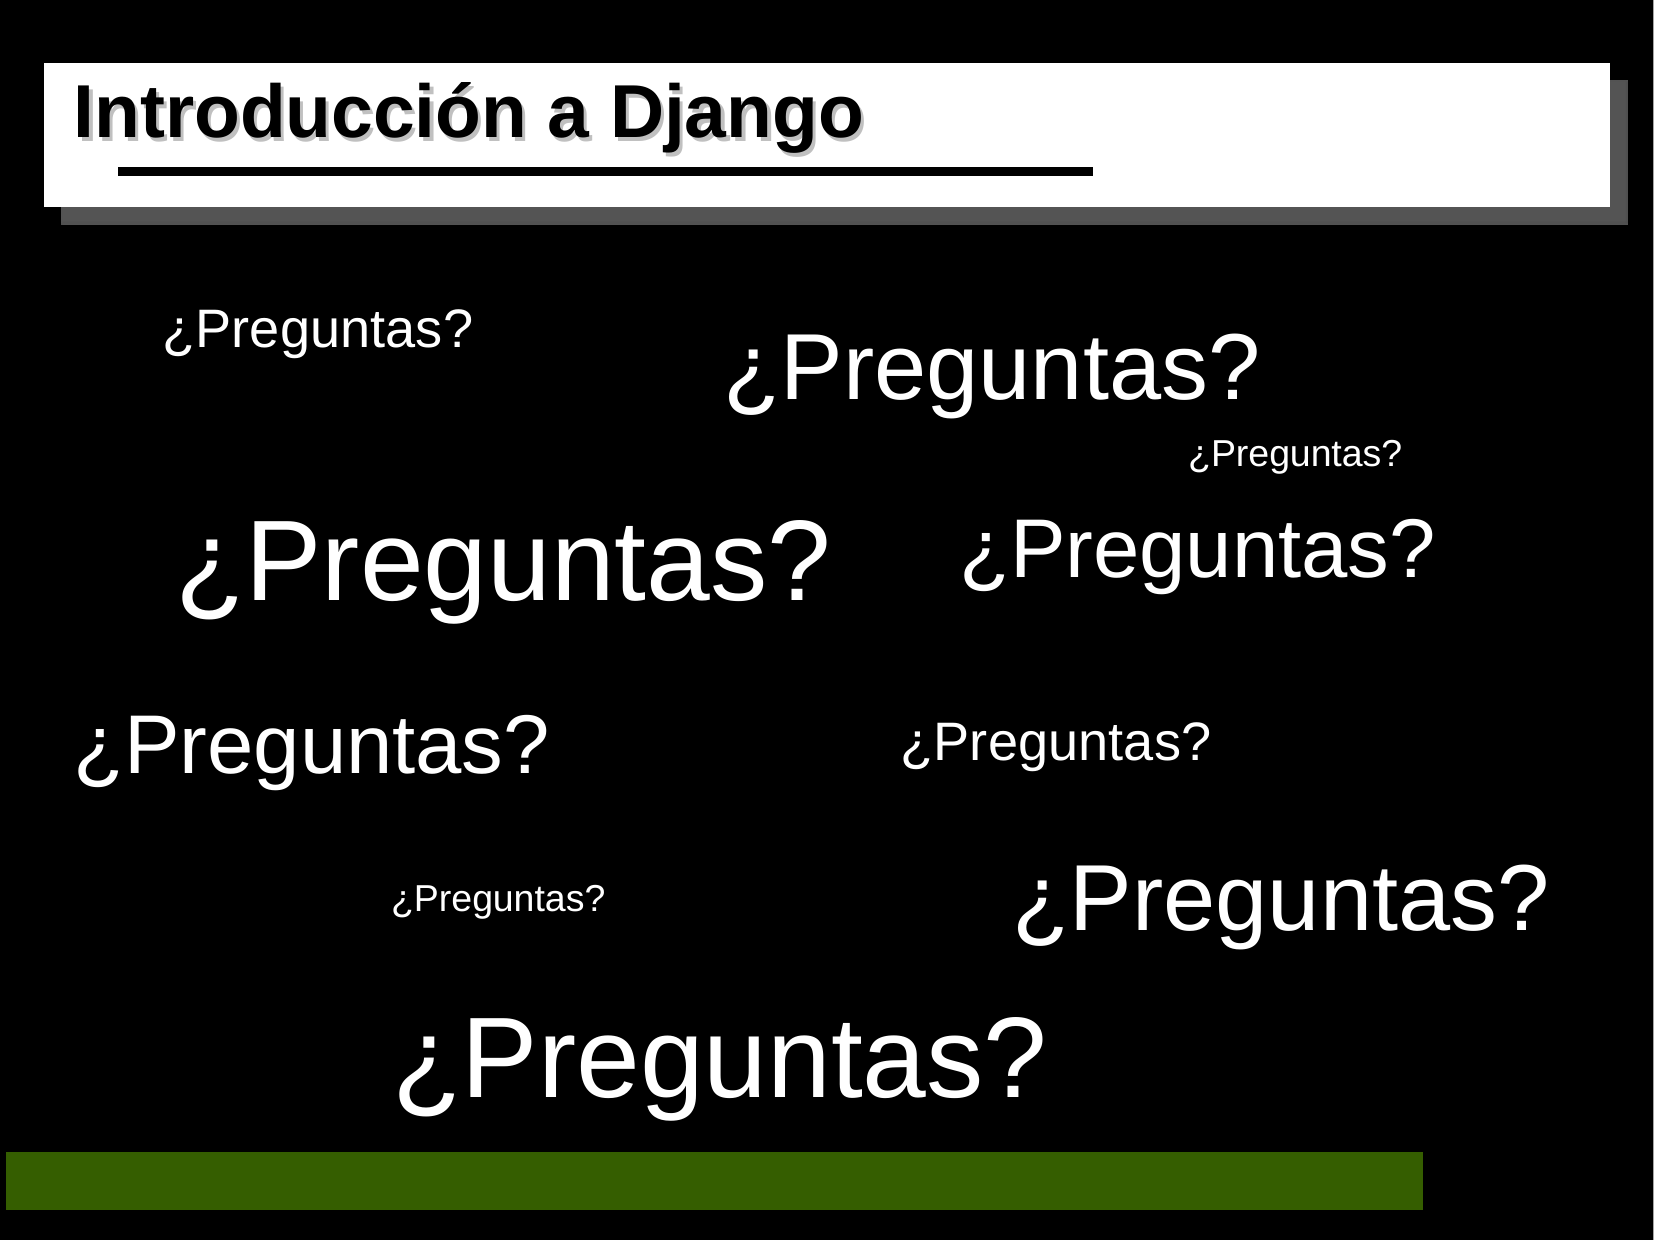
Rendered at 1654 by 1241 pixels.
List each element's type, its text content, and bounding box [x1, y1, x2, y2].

text_box ¿Preguntas? [147, 290, 489, 367]
text_box ¿Preguntas? [885, 704, 1227, 780]
text_box ¿Preguntas? [376, 870, 621, 928]
text_box Introducción a Django [59, 62, 894, 184]
text_box ¿Preguntas? [59, 690, 566, 799]
text_box ¿Preguntas? [944, 494, 1452, 603]
text_box ¿Preguntas? [1173, 425, 1418, 483]
text_box ¿Preguntas? [161, 489, 847, 632]
text_box [44, 63, 1610, 207]
text_box ¿Preguntas? [997, 838, 1565, 958]
text_box ¿Preguntas? [377, 986, 1063, 1130]
text_box [5, 1151, 1424, 1211]
text_box ¿Preguntas? [708, 307, 1276, 427]
